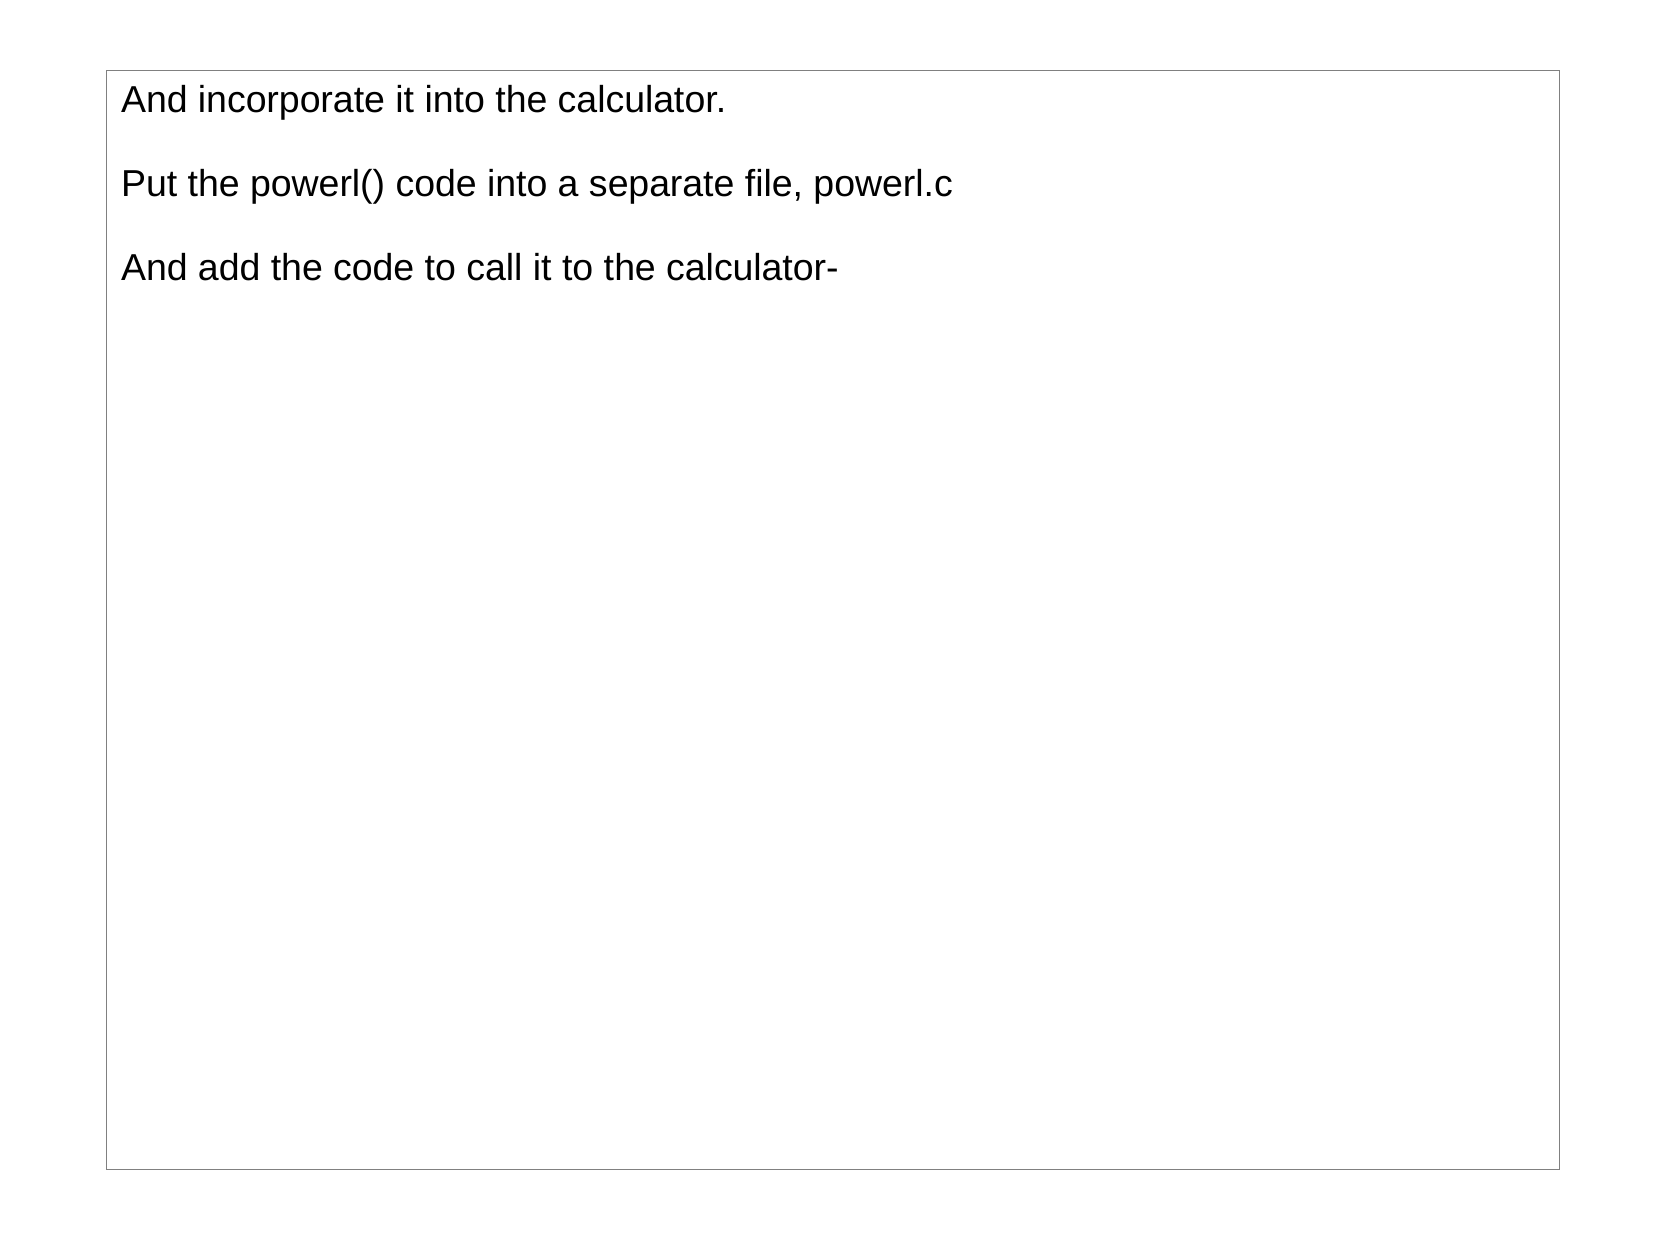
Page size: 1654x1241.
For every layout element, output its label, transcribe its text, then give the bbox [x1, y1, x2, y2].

text_box And incorporate it into the calculator. Put the powerl() code into a separate file, powerl.c And add the code to call it to the calculator- [106, 70, 1560, 1170]
